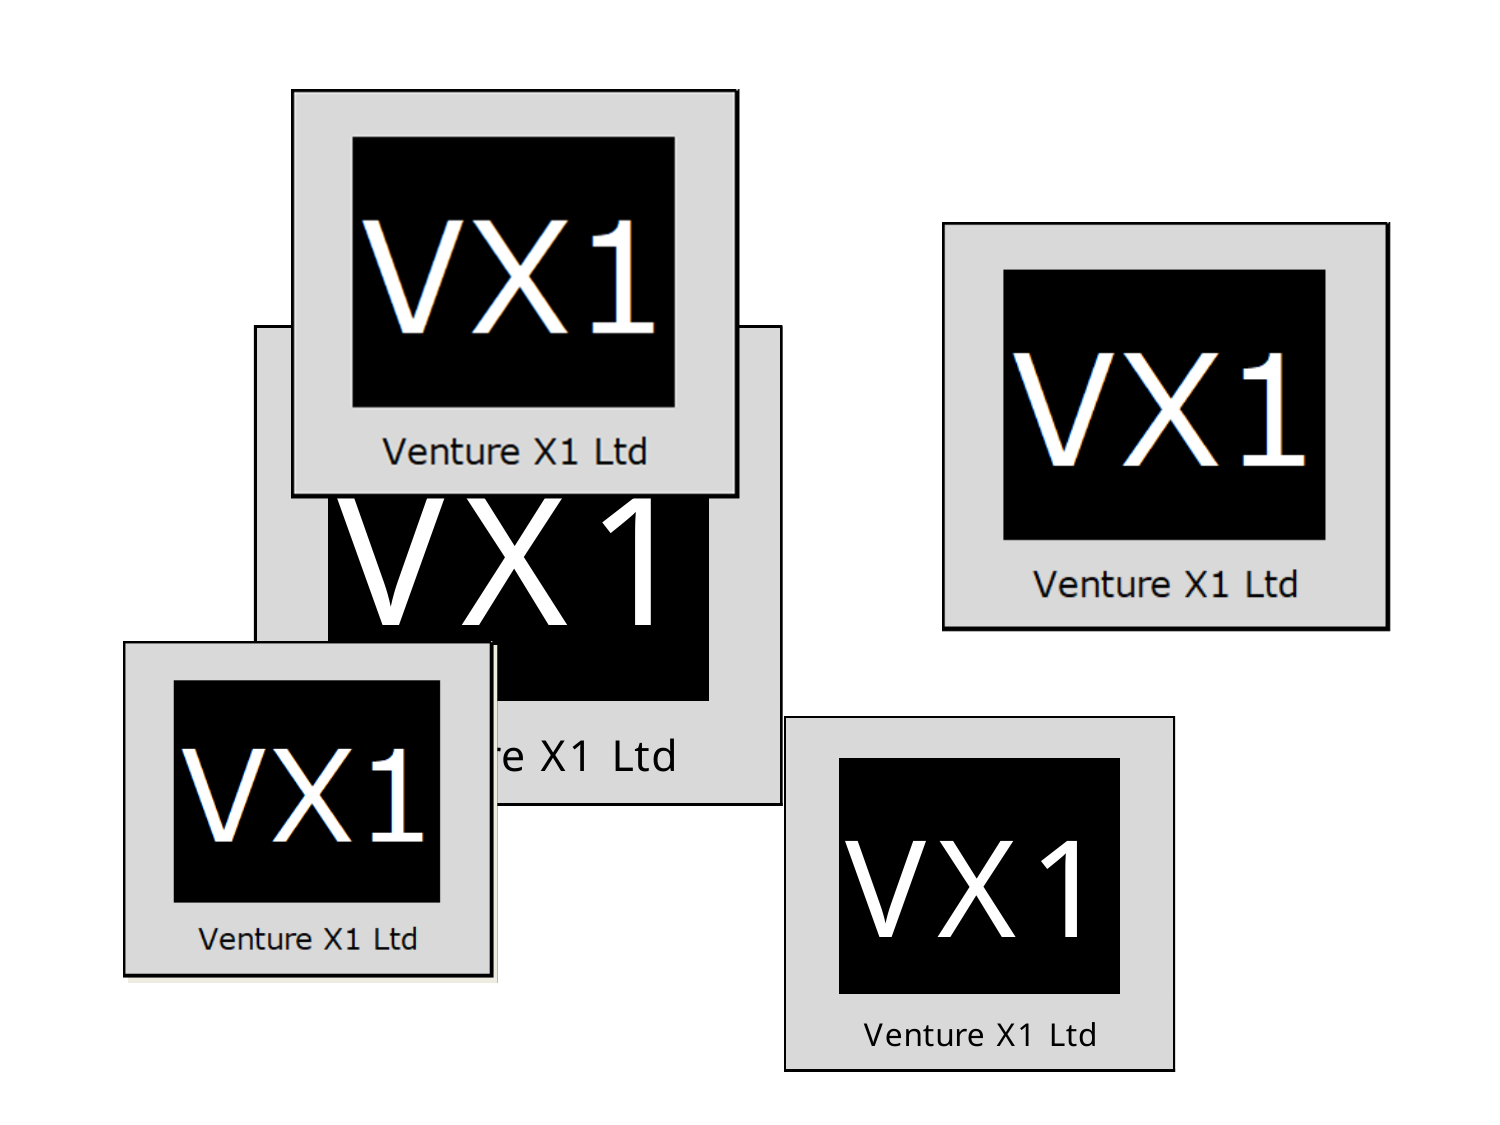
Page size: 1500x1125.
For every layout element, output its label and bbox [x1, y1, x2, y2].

picture [942, 222, 1392, 633]
picture [123, 90, 1178, 1074]
